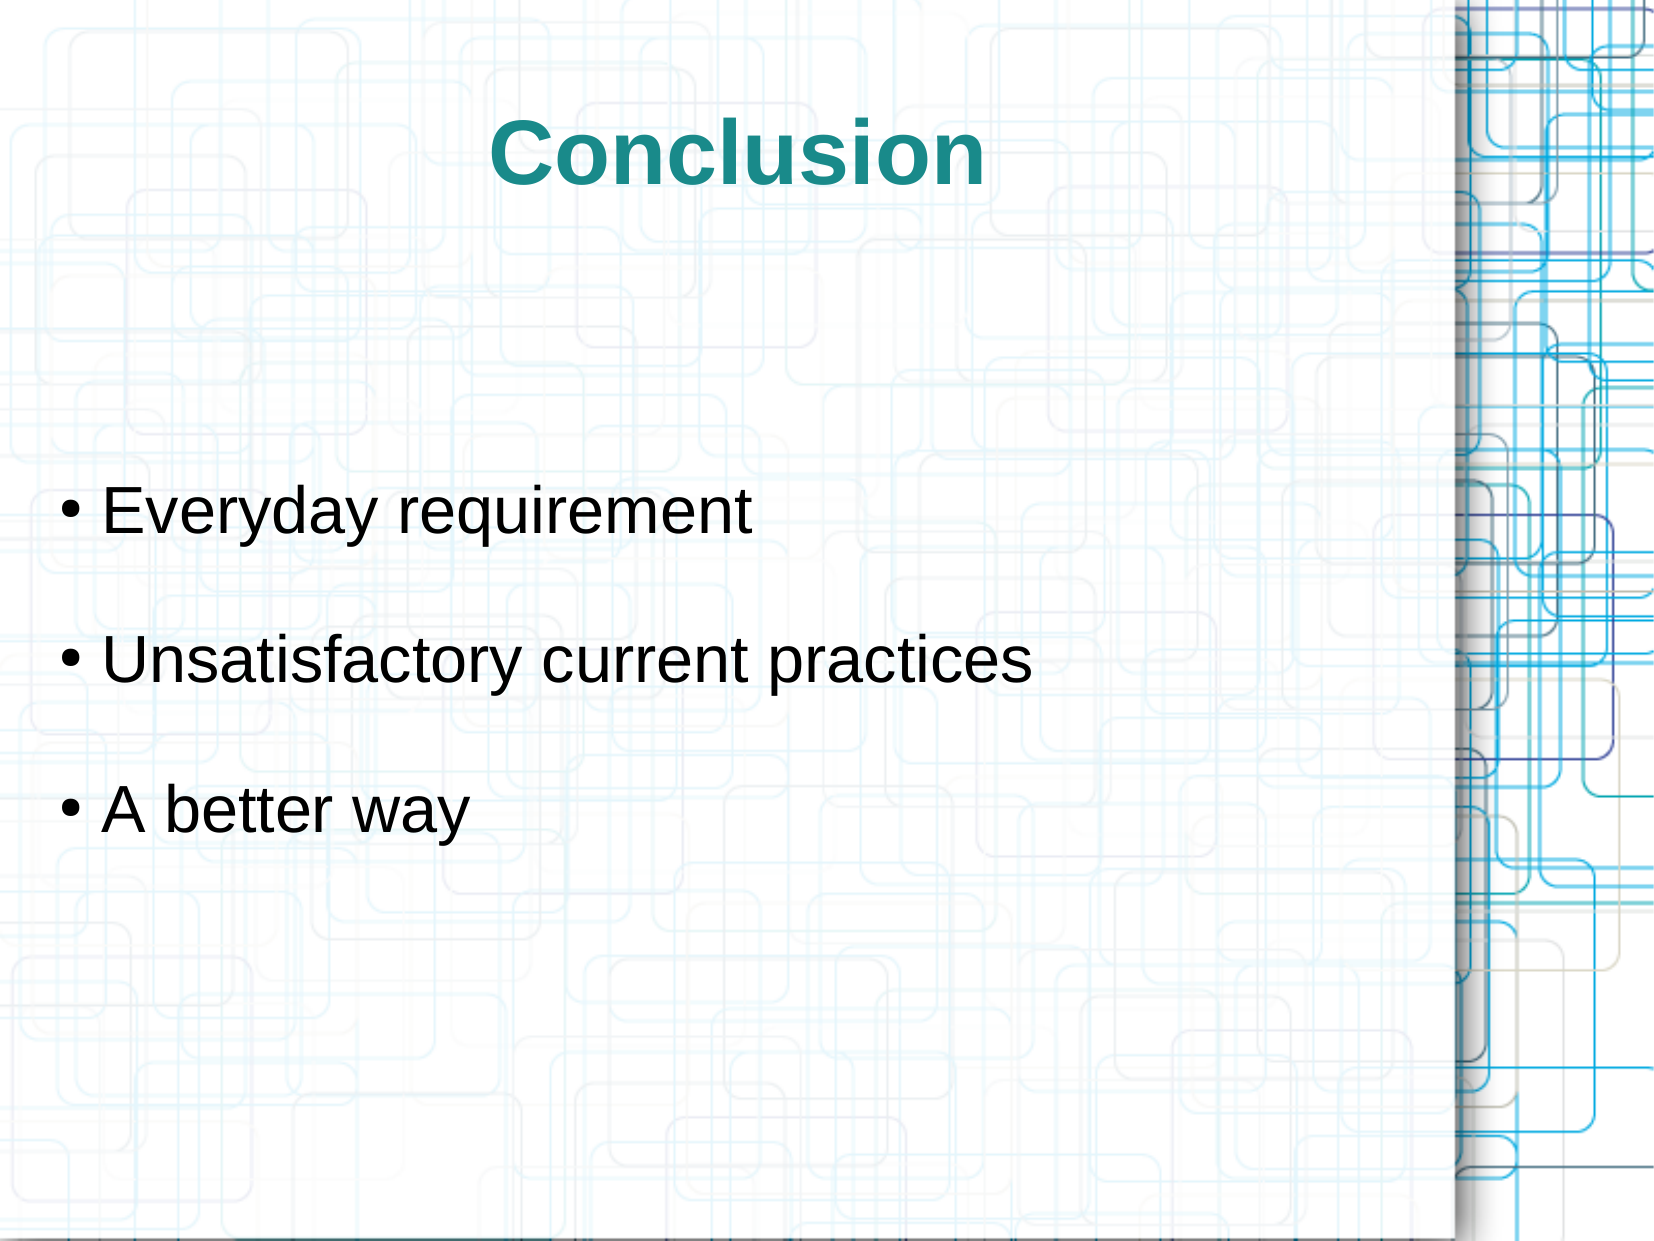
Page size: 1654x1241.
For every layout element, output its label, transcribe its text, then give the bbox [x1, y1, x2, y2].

text_box Everyday requirement Unsatisfactory current practices A better way [59, 236, 1424, 1158]
picture [0, 0, 1654, 1241]
title Conclusion [59, 56, 1418, 236]
